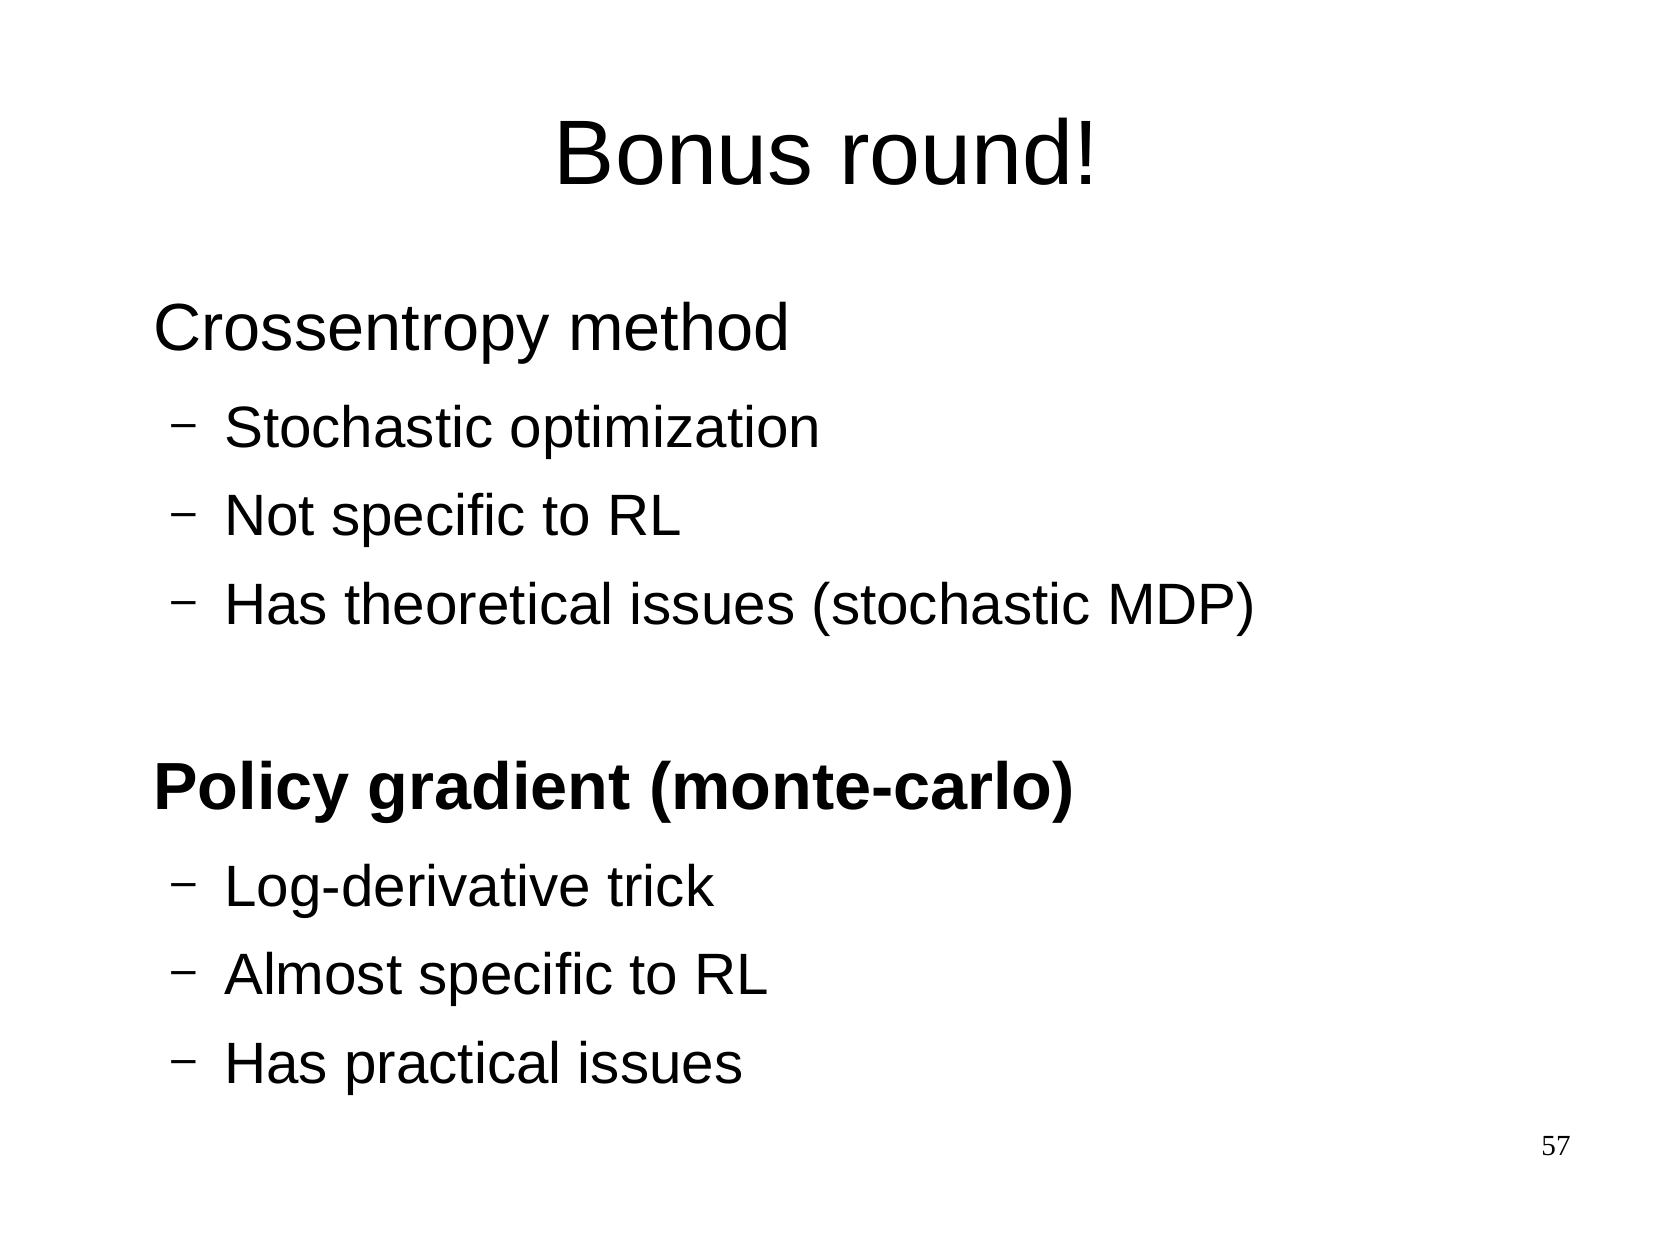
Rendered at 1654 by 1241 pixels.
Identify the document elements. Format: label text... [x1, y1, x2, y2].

title Bonus round! [82, 49, 1571, 257]
list Crossentropy method Stochastic optimization Not specific to RL Has theoretical issues (stochastic MDP) Policy gradient (monte-carlo) Log-derivative trick Almost specific to RL Has practical issues [82, 290, 1571, 1241]
